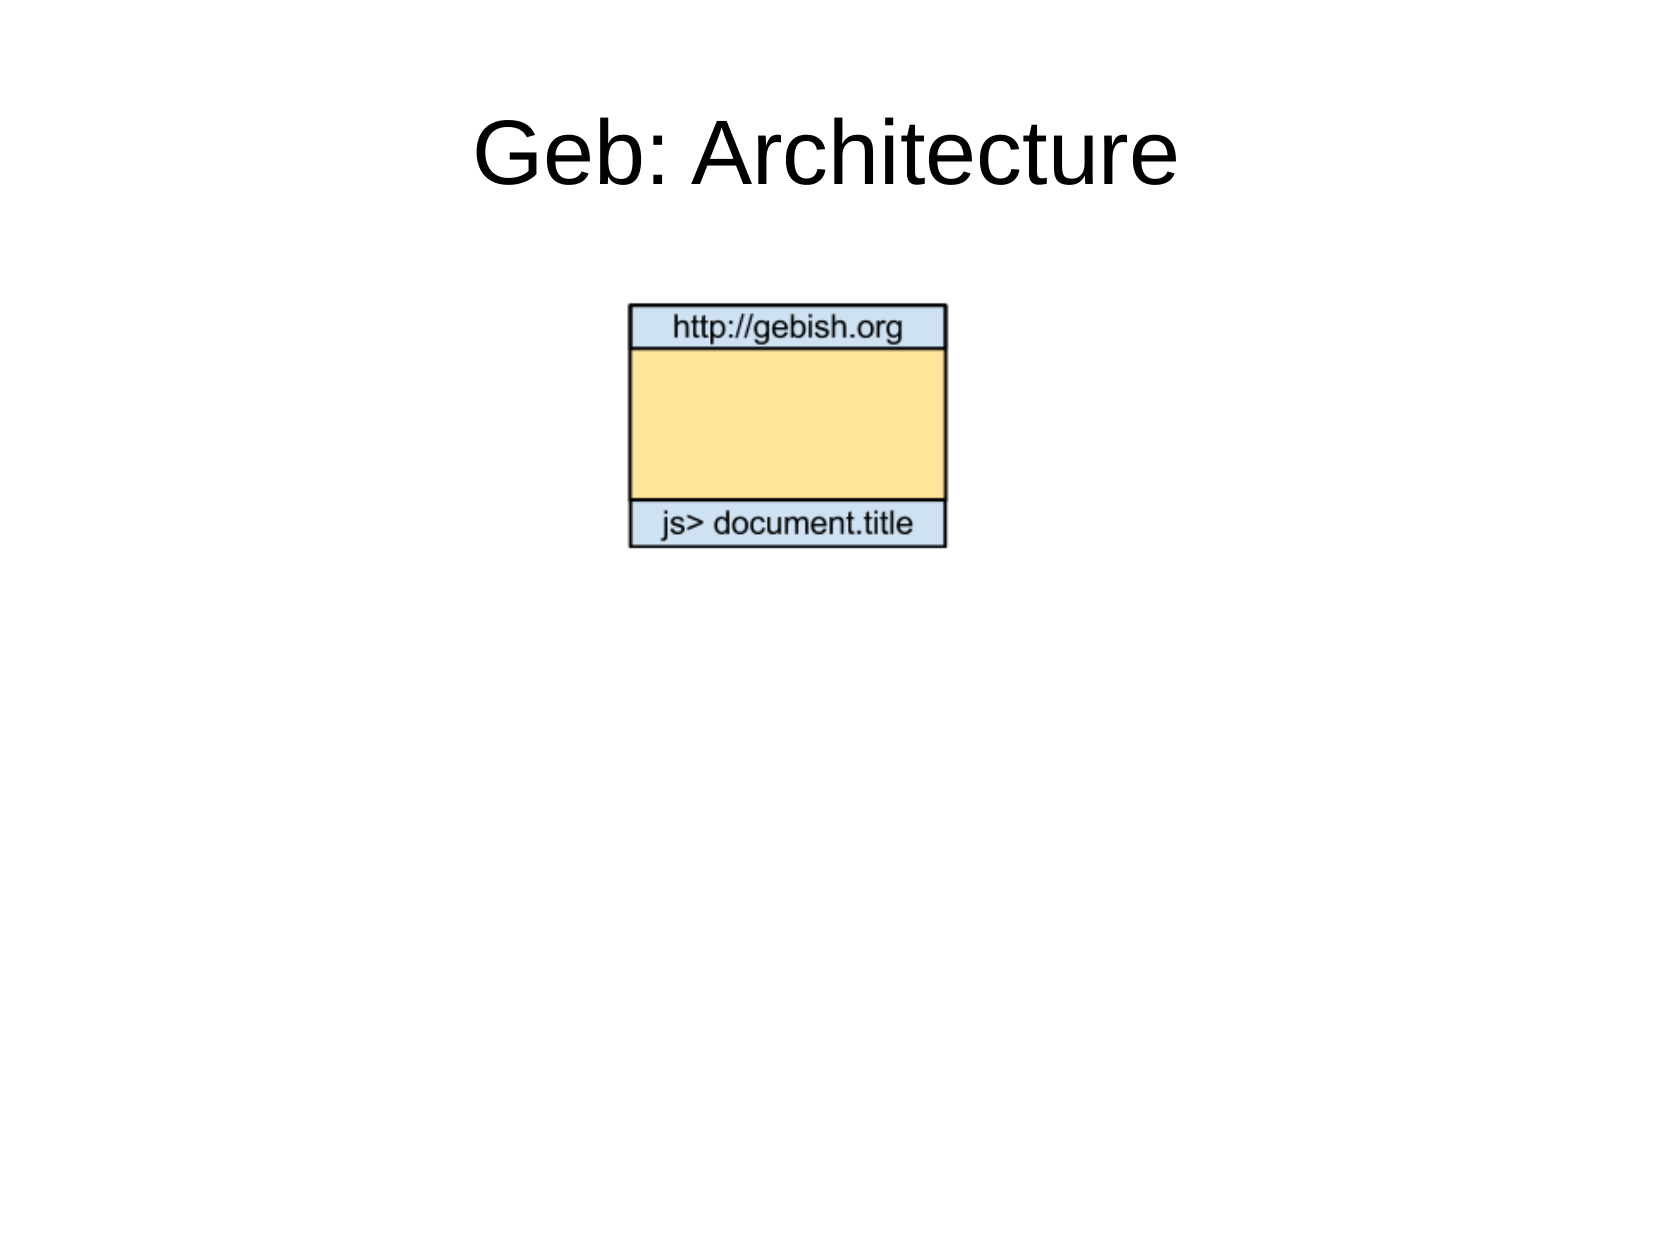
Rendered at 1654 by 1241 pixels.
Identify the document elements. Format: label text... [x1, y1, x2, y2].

title Geb: Architecture [82, 49, 1571, 257]
picture [416, 214, 1654, 1241]
